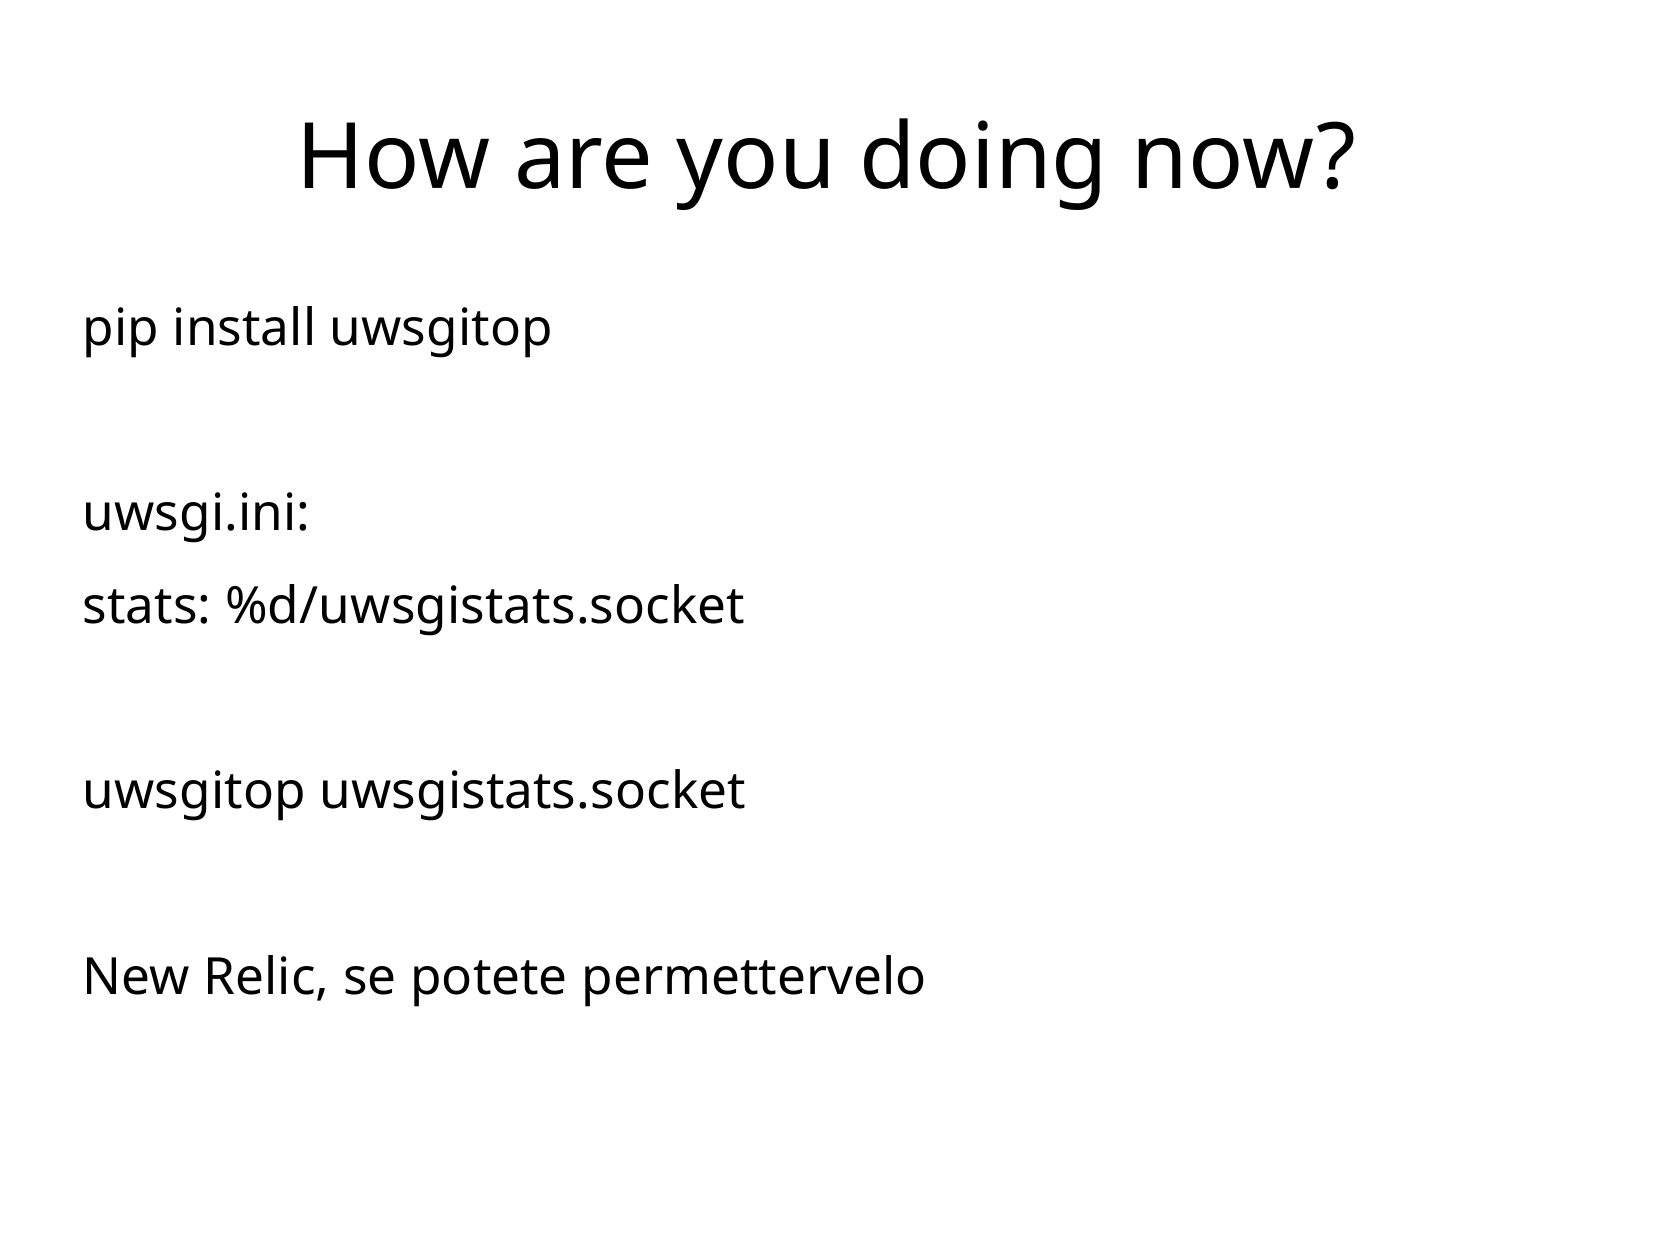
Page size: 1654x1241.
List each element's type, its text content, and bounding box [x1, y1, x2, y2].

list pip install uwsgitop uwsgi.ini: stats: %d/uwsgistats.socket uwsgitop uwsgistats.socket New Relic, se potete permettervelo [82, 290, 1571, 1010]
title How are you doing now? [82, 49, 1571, 257]
